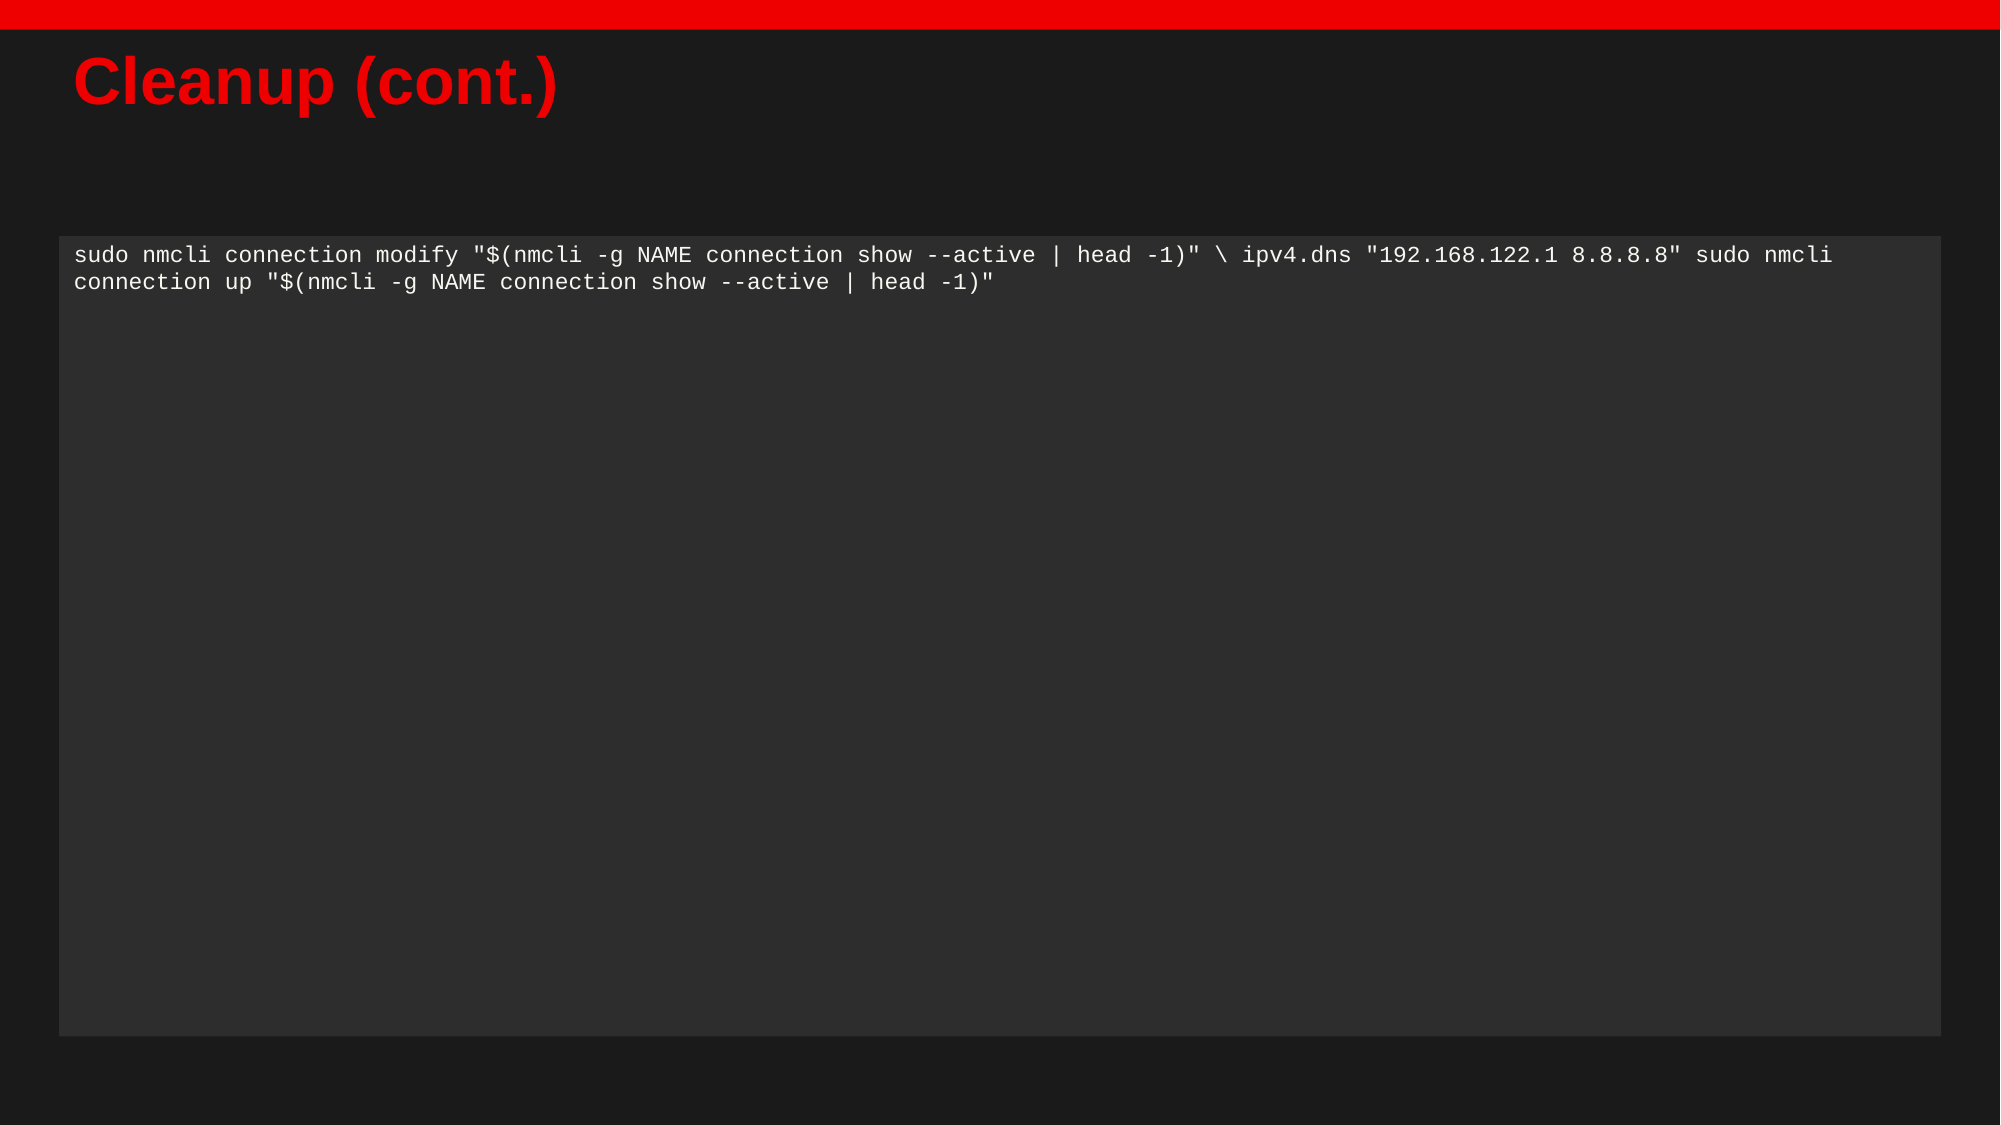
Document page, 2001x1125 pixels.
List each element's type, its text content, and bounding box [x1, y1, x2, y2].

text_box sudo nmcli connection modify "$(nmcli -g NAME connection show --active | head -1)" \ ipv4.dns "192.168.122.1 8.8.8.8" sudo nmcli connection up "$(nmcli -g NAME connection show --active | head -1)" [59, 236, 1942, 1037]
text_box Cleanup (cont.) [59, 36, 1942, 208]
text_box [0, 0, 2001, 30]
